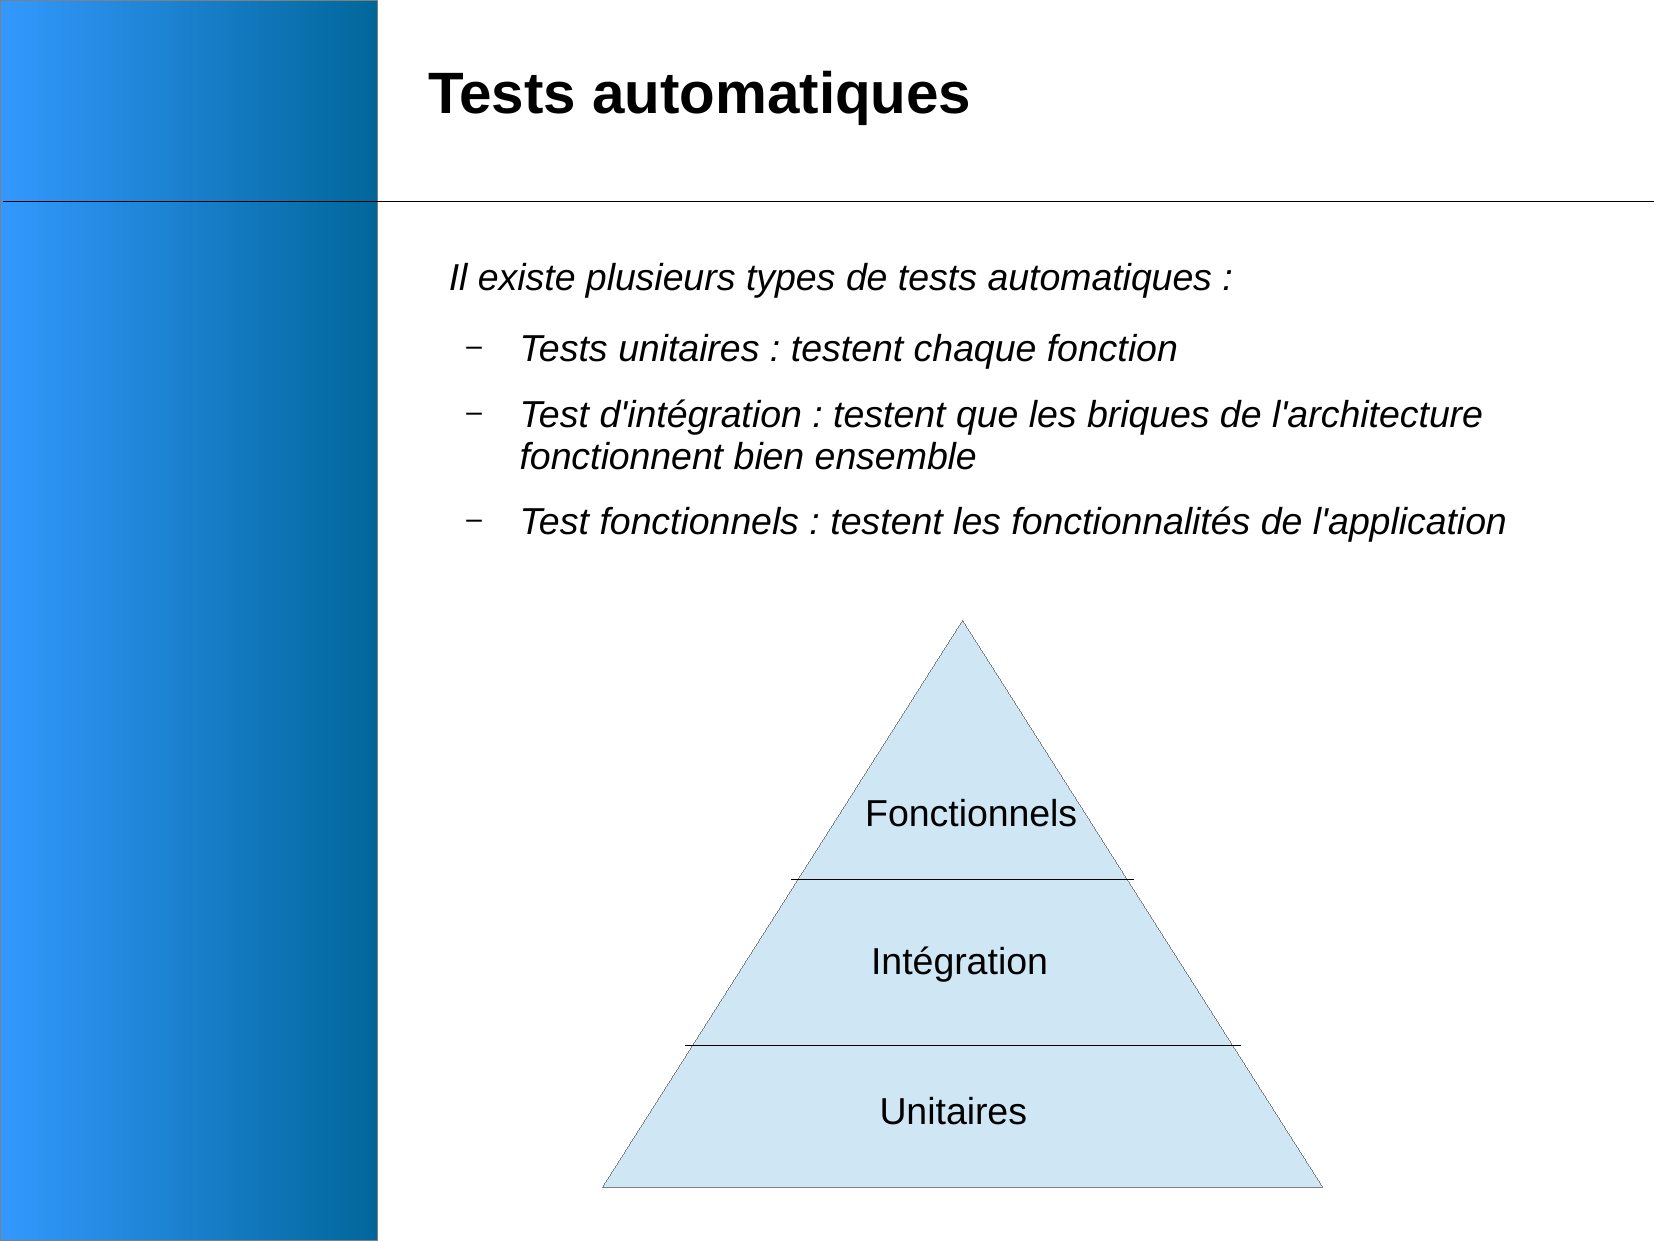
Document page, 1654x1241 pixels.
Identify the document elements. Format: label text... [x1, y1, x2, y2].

text_box [0, 0, 378, 1241]
text_box [602, 1046, 1323, 1188]
list Il existe plusieurs types de tests automatiques : Tests unitaires : testent chaque fonction Test d'intégration : testent que les briques de l'architecture fonctionnent bien ensemble Test fonctionnels : testent les fonctionnalités de l'application [378, 256, 1630, 608]
text_box Tests automatiques [413, 52, 1371, 201]
text_box [857, 620, 1068, 785]
text_box [692, 880, 1233, 1045]
text_box [798, 797, 1128, 879]
text_box Fonctionnels [850, 785, 1093, 843]
text_box Unitaires [864, 1082, 1042, 1140]
text_box Intégration [856, 933, 1063, 991]
